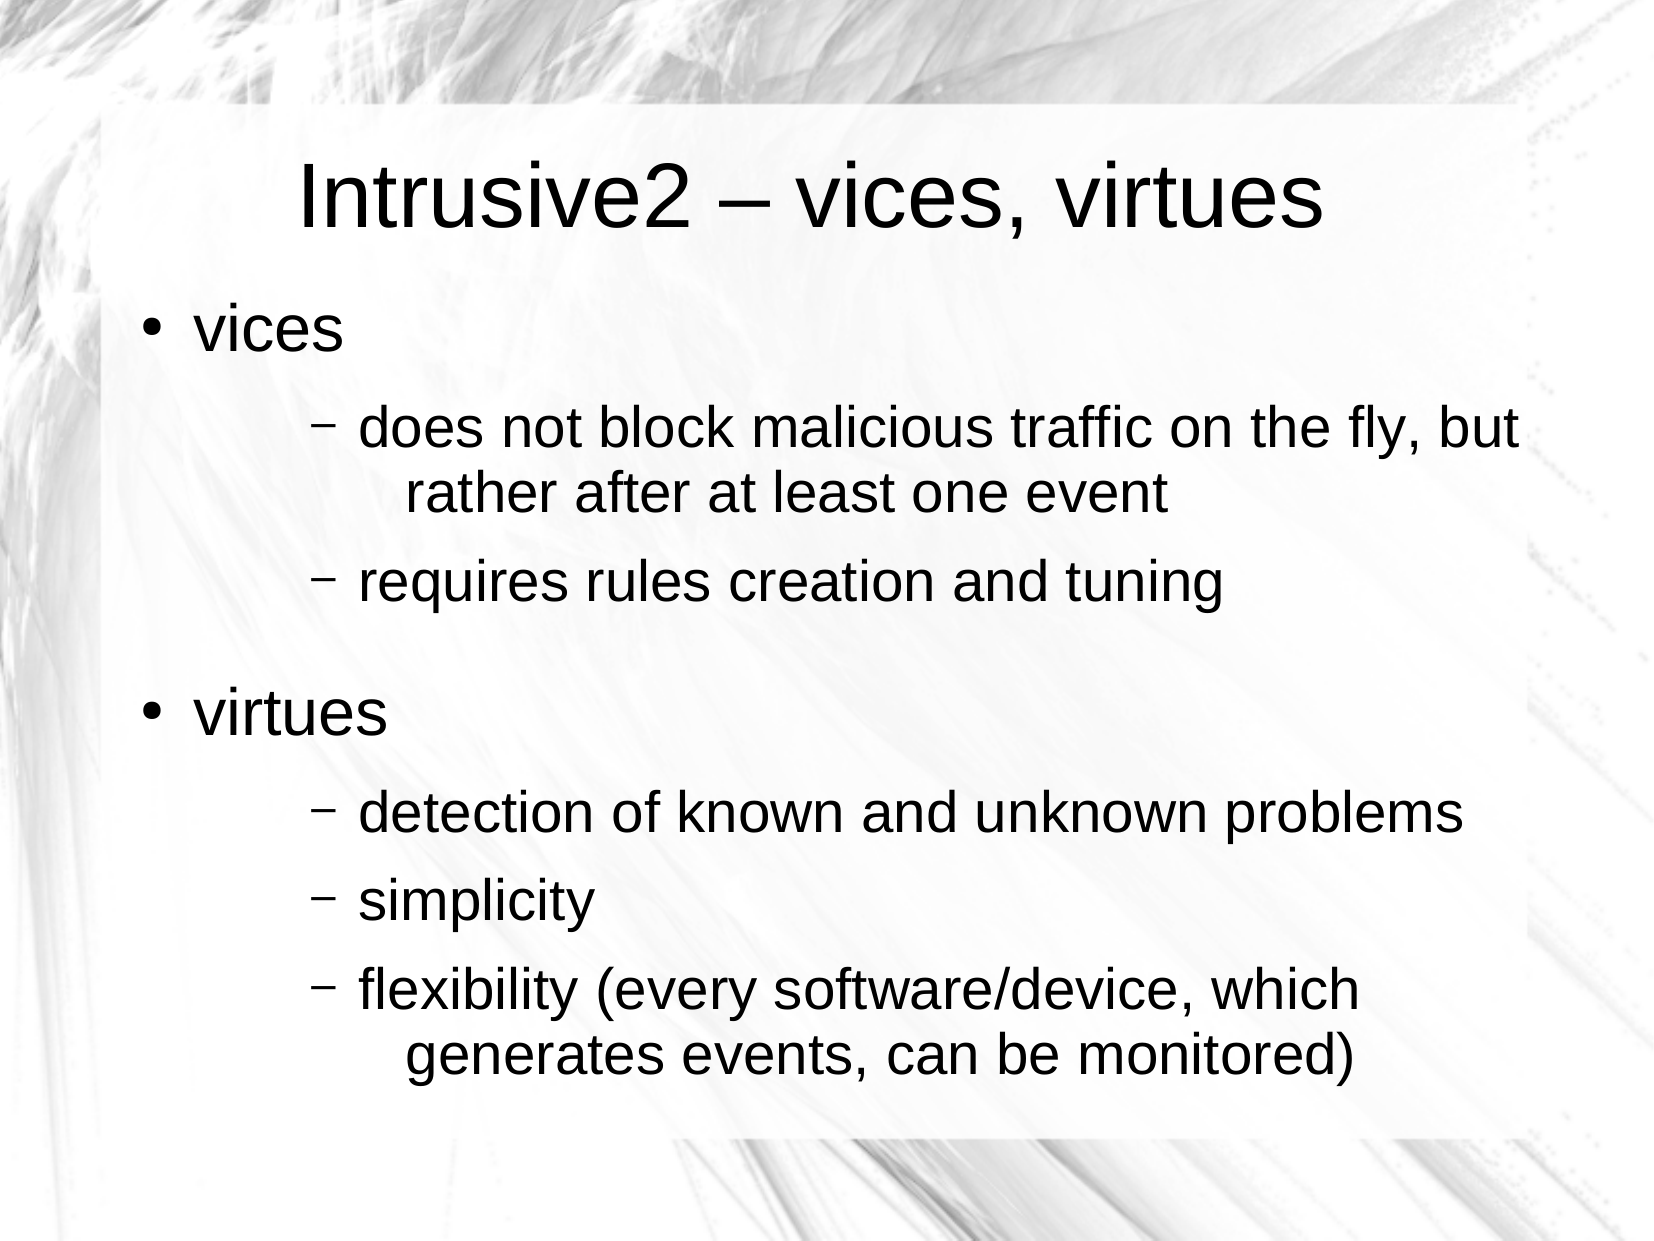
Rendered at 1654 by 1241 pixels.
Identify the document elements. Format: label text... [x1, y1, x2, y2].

title Intrusive2 – vices, virtues [118, 112, 1506, 281]
list vices does not block malicious traffic on the fly, but rather after at least one event requires rules creation and tuning [122, 290, 1576, 675]
list virtues detection of known and unknown problems simplicity flexibility (every software/device, which generates events, can be monitored) [122, 675, 1576, 1201]
picture [0, 0, 1654, 1241]
